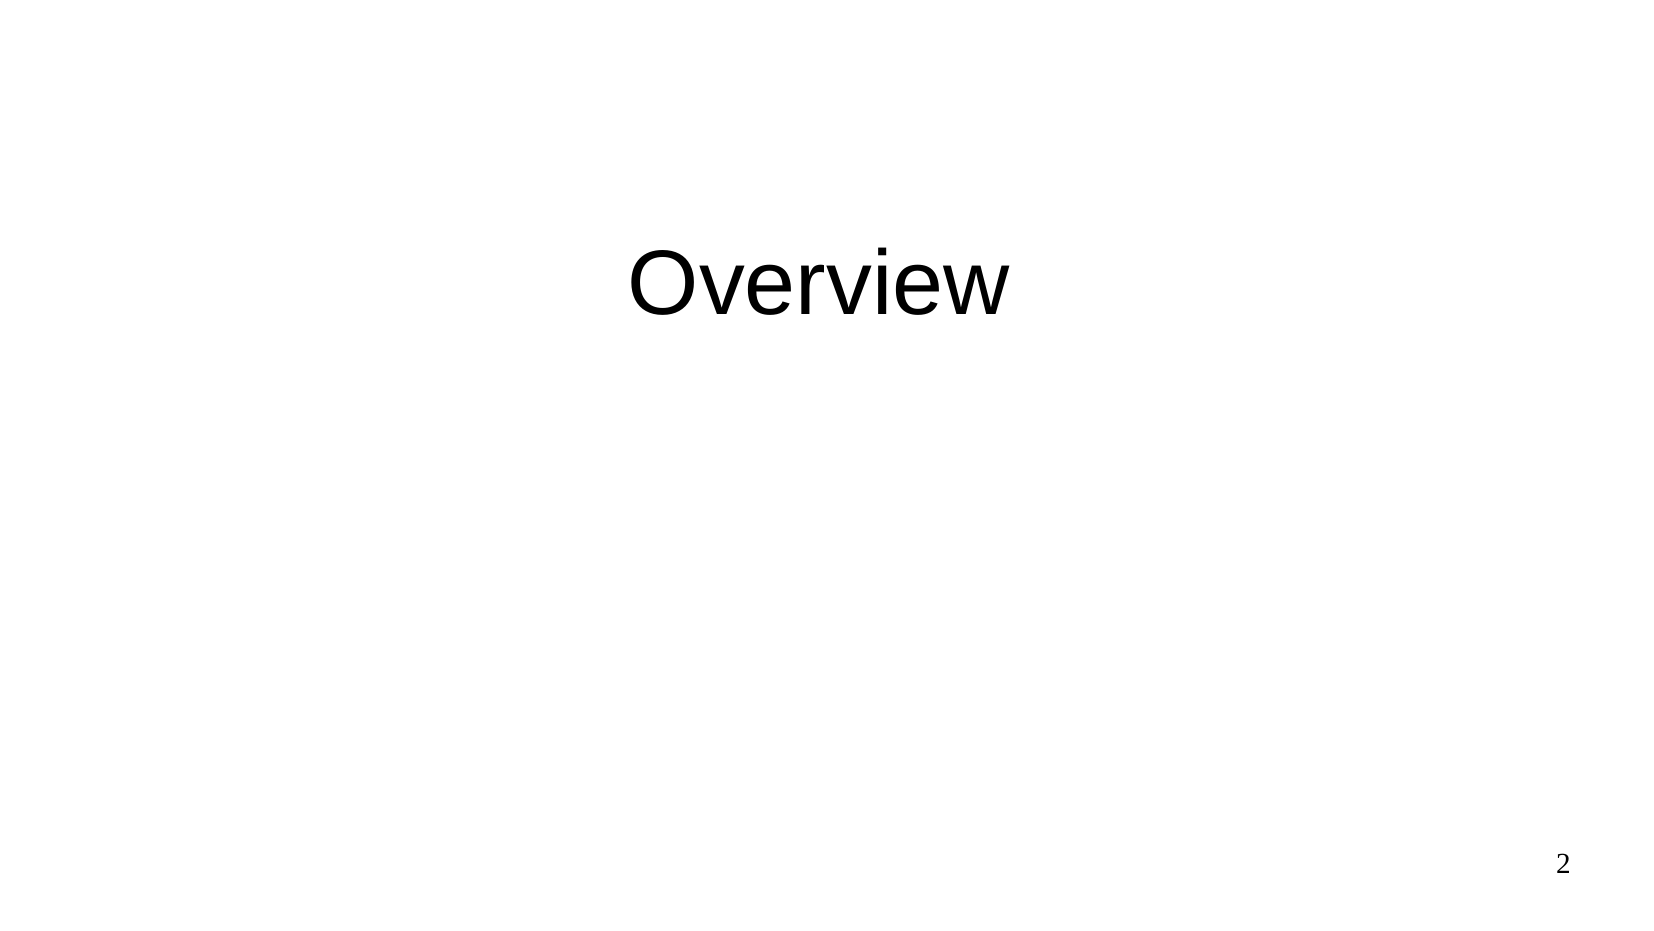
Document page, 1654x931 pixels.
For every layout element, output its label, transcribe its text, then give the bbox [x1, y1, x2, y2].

title Overview [75, 204, 1564, 361]
